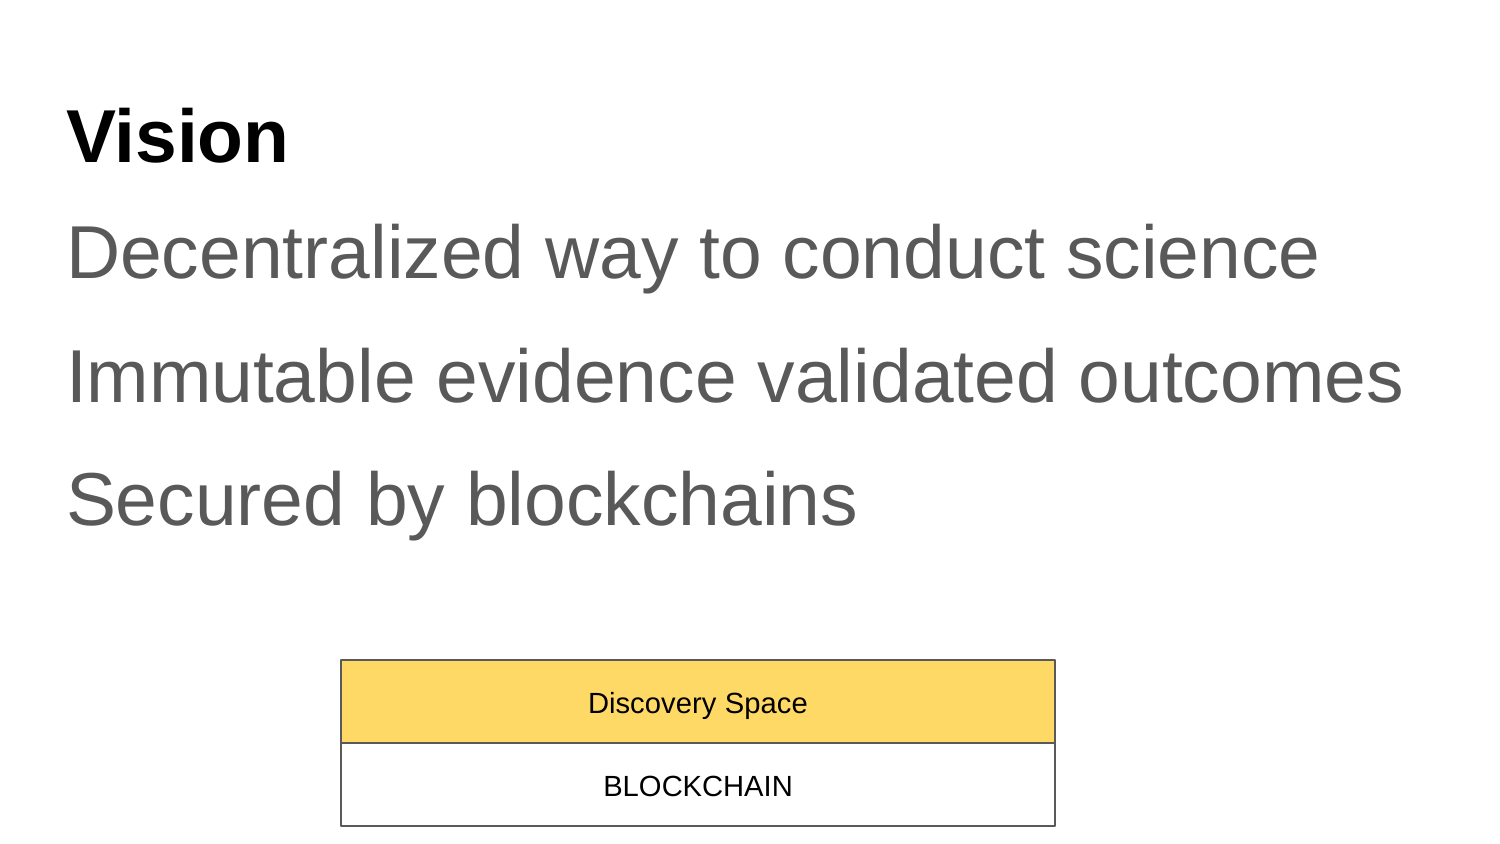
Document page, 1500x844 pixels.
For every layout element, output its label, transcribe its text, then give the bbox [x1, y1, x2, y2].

list Decentralized way to conduct science Immutable evidence validated outcomes Secured by blockchains [51, 189, 1449, 560]
text_box BLOCKCHAIN [340, 744, 1056, 827]
text_box Discovery Space [340, 660, 1056, 744]
title Vision [51, 72, 1449, 167]
